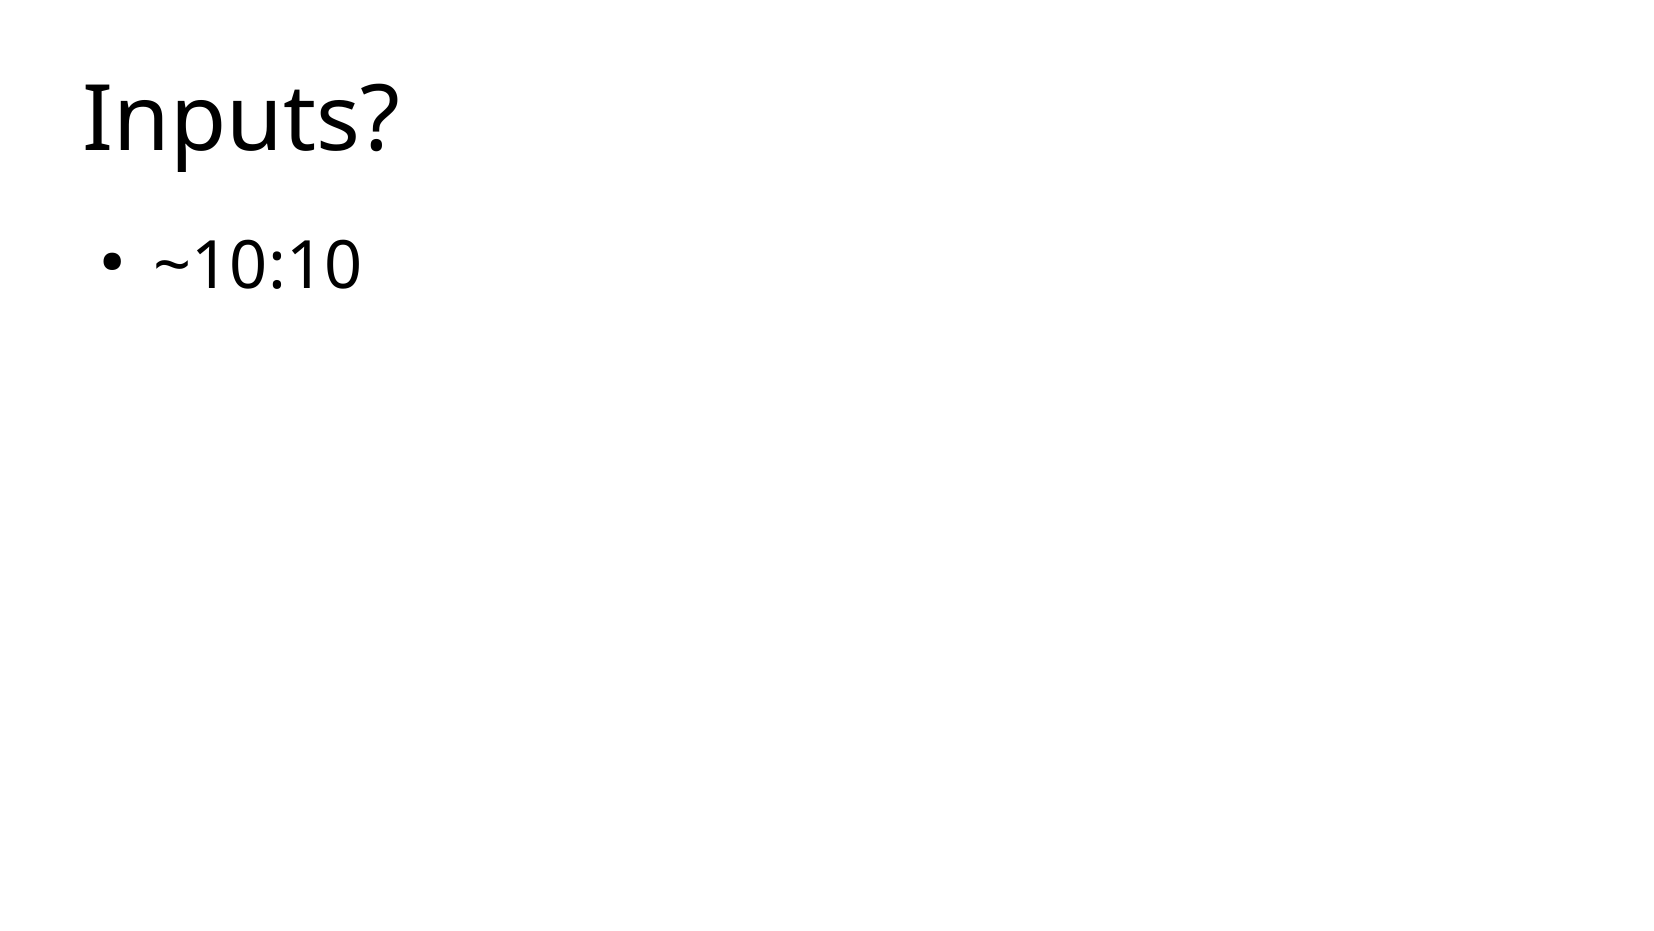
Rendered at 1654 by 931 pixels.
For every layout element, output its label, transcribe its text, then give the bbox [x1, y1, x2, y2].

list ~10:10 [82, 217, 1571, 758]
title Inputs? [82, 37, 1571, 193]
